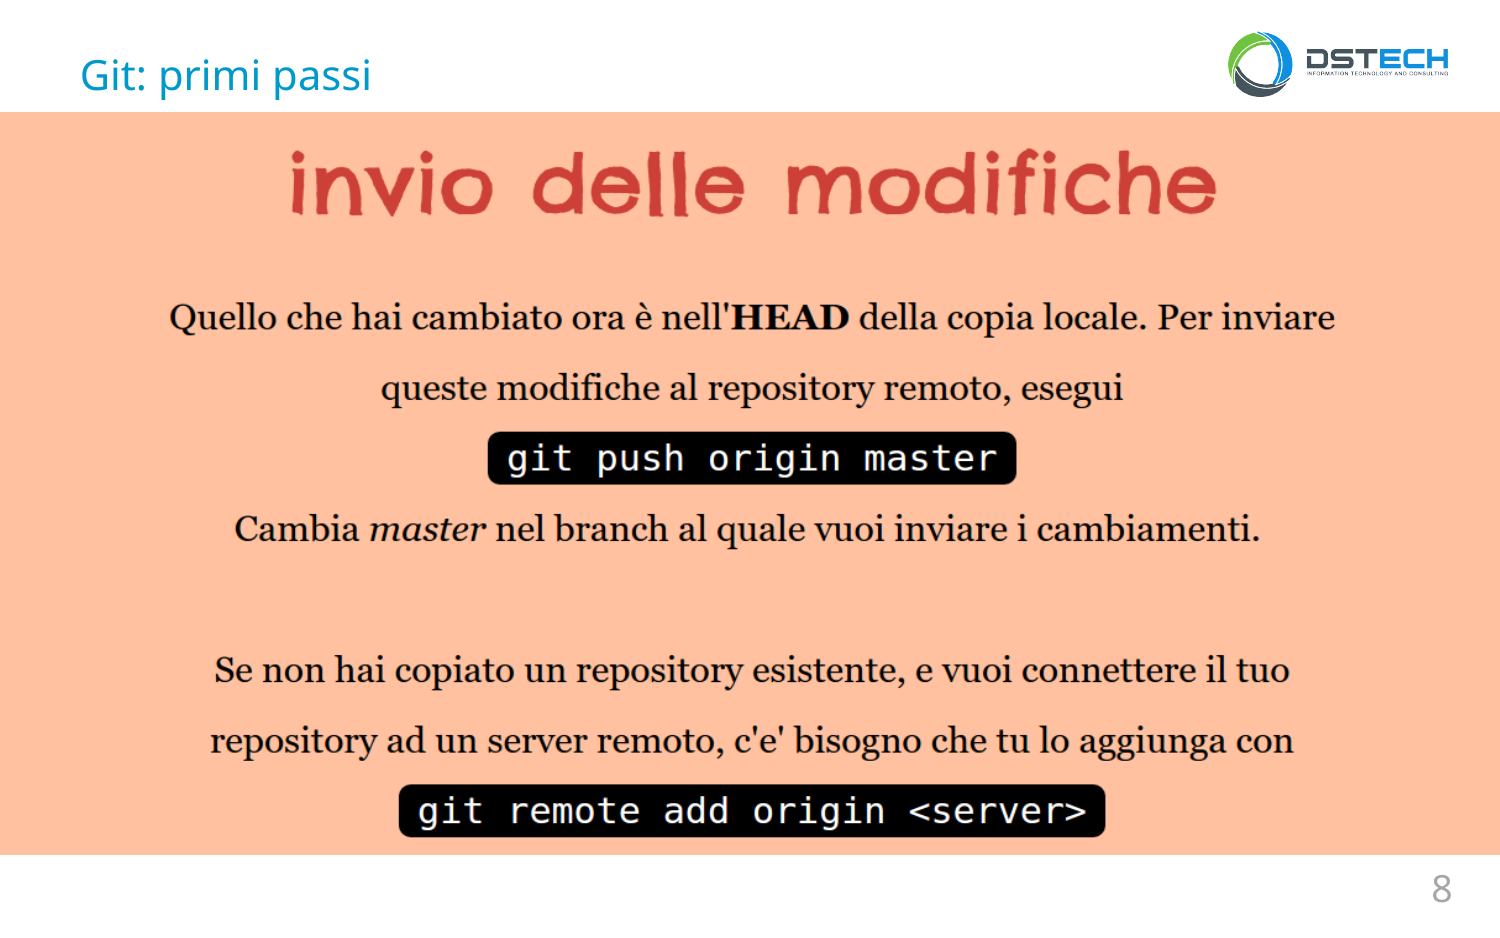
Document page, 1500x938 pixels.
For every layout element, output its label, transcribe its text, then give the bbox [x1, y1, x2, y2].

text_box Git: primi passi [64, 41, 1152, 101]
picture [1228, 31, 1448, 97]
picture [0, 112, 1500, 855]
text_box 8 [1358, 864, 1460, 910]
